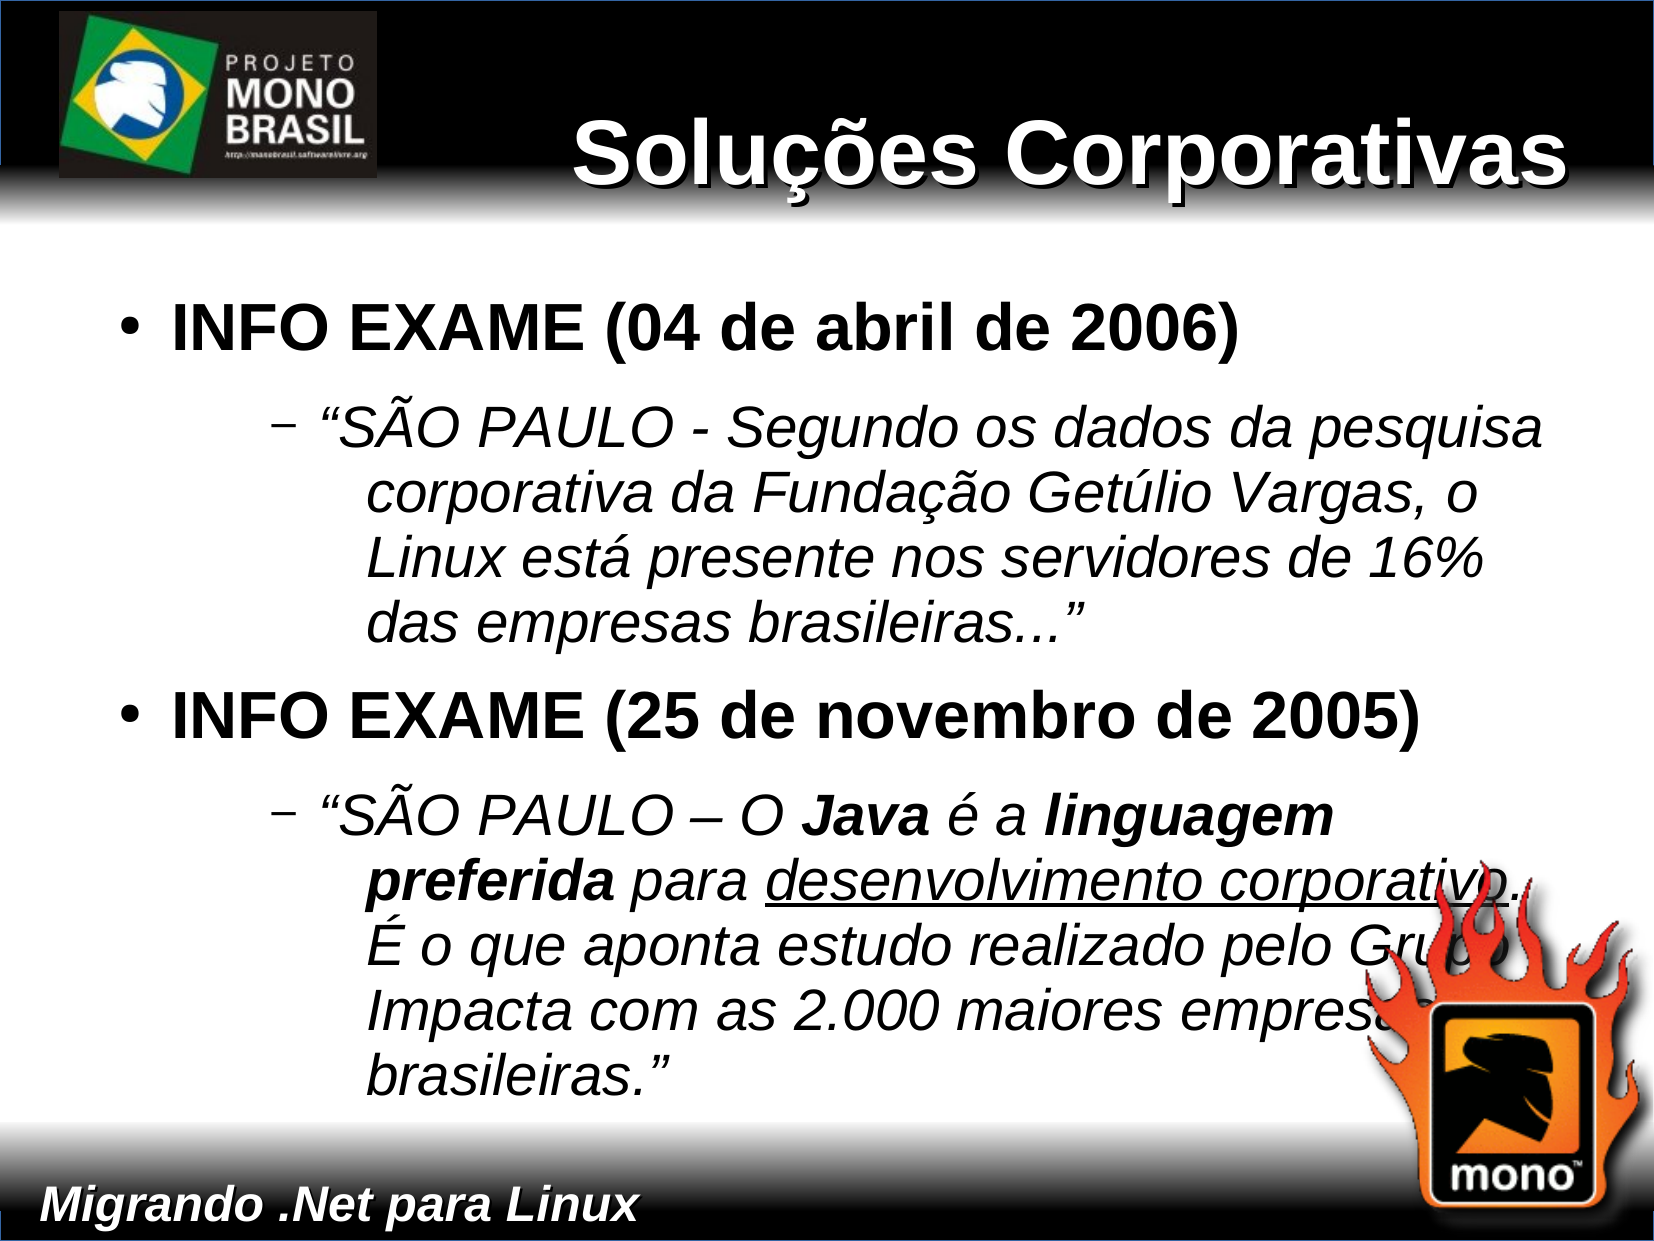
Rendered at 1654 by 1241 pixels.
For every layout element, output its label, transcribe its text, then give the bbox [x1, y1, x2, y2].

picture [59, 11, 377, 178]
text_box Migrando .Net para Linux [24, 1169, 547, 1241]
list INFO EXAME (04 de abril de 2006) “SÃO PAULO - Segundo os dados da pesquisa corporativa da Fundação Getúlio Vargas, o Linux está presente nos servidores de 16% das empresas brasileiras...” INFO EXAME (25 de novembro de 2005) “SÃO PAULO – O Java é a linguagem preferida para desenvolvimento corporativo. É o que aponta estudo realizado pelo Grupo Impacta com as 2.000 maiores empresas brasileiras.” [82, 290, 1571, 1109]
picture [1302, 805, 1654, 1241]
title Soluções Corporativas [82, 49, 1571, 257]
